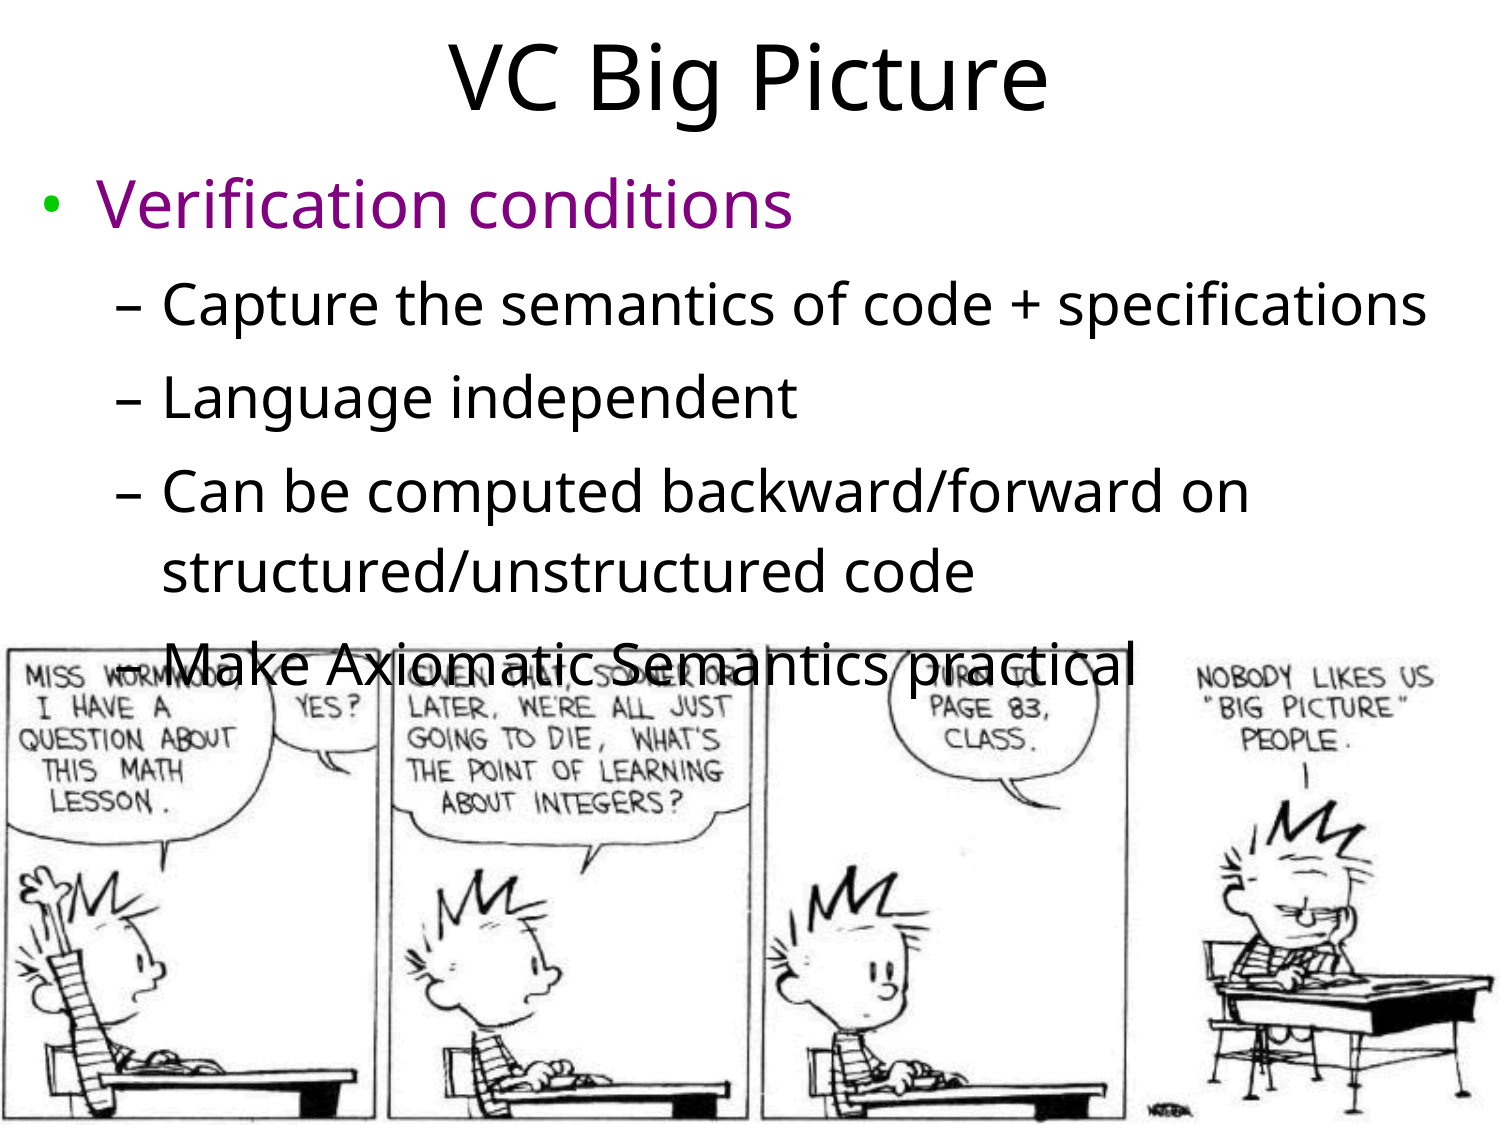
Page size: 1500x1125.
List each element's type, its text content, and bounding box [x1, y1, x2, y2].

picture [0, 643, 1500, 1125]
title VC Big Picture [24, 0, 1476, 149]
list Verification conditions Capture the semantics of code + specifications Language independent Can be computed backward/forward on structured/unstructured code Make Axiomatic Semantics practical [24, 149, 1476, 829]
